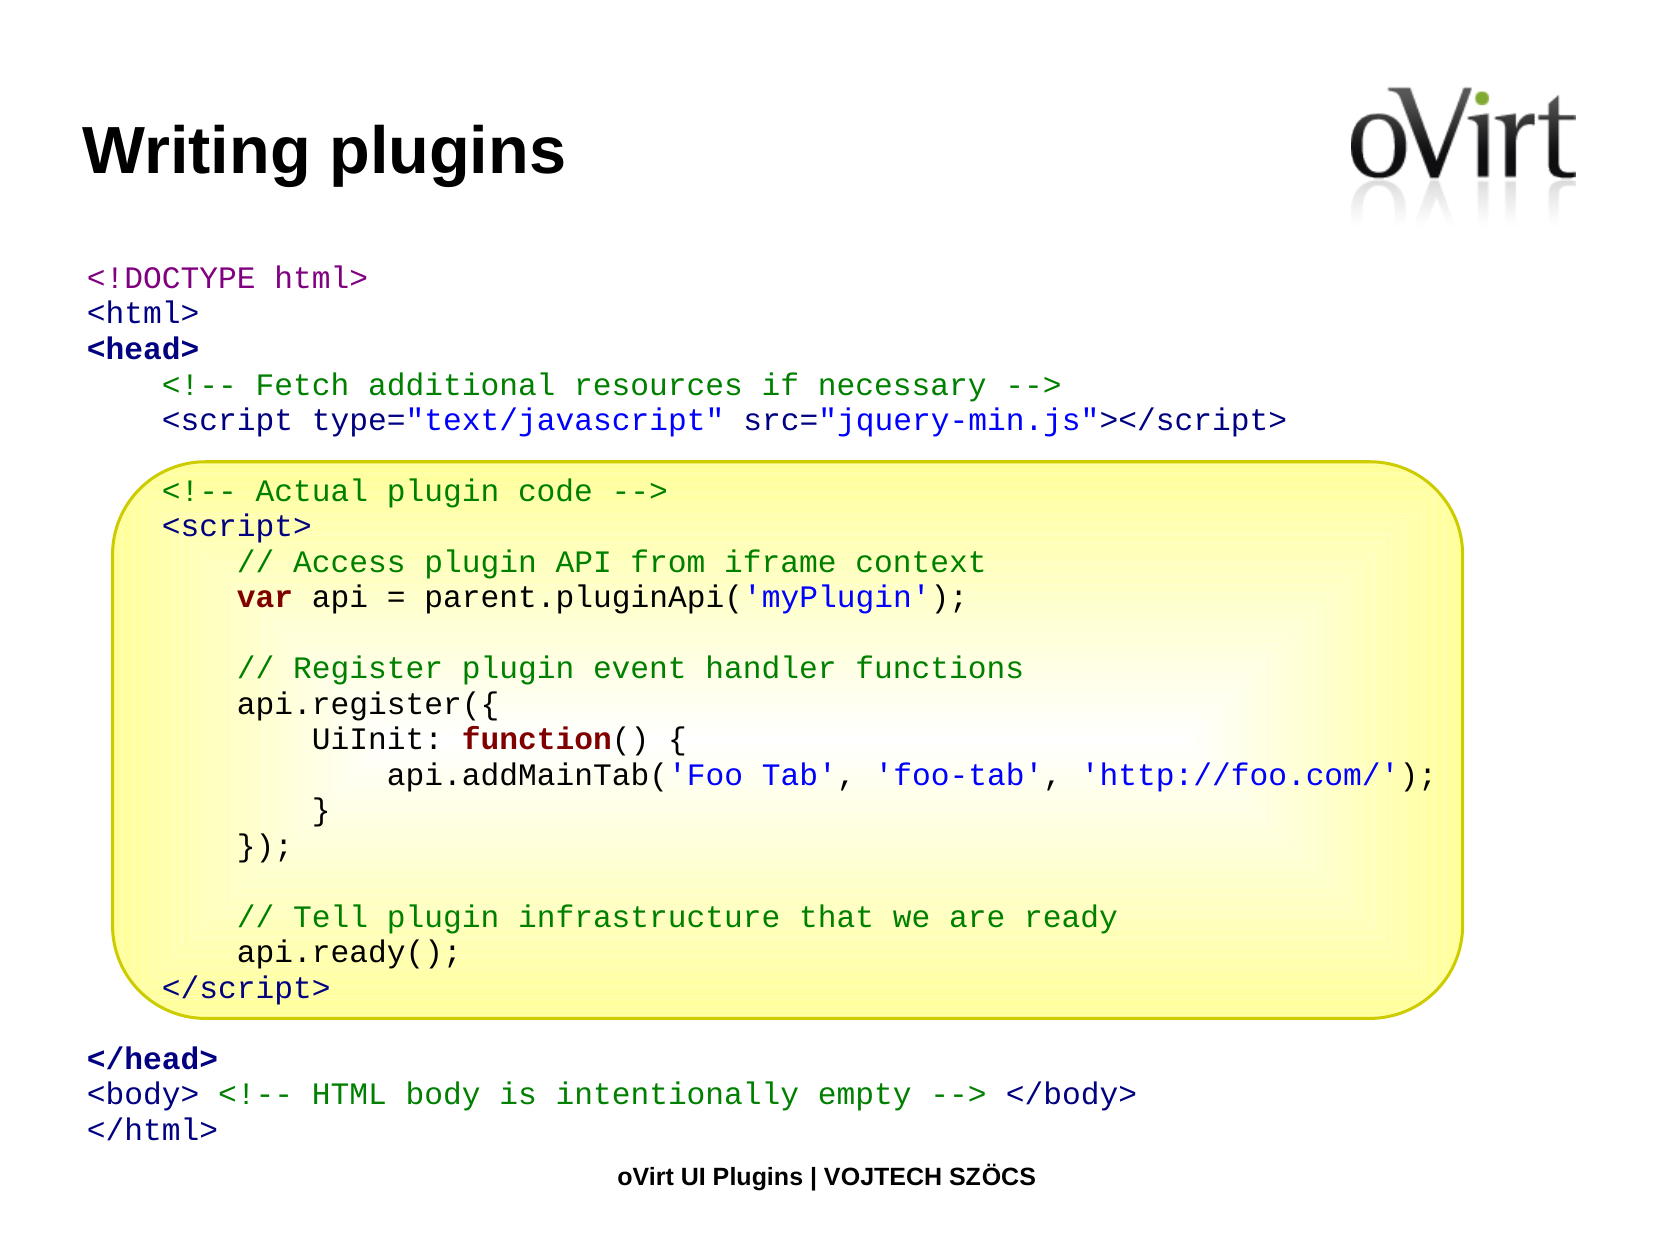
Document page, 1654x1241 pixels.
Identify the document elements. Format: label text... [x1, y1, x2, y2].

picture [1351, 79, 1576, 228]
list <!DOCTYPE html> <html> <head> <!-- Fetch additional resources if necessary --> <script type="text/javascript" src="jquery-min.js"></script> <!-- Actual plugin code --> <script> // Access plugin API from iframe context var api = parent.pluginApi('myPlugin'); // Register plugin event handler functions api.register({ UiInit: function() { api.addMainTab('Foo Tab', 'foo-tab', 'http://foo.com/'); } }); // Tell plugin infrastructure that we are ready api.ready(); </script> </head> <body> <!-- HTML body is intentionally empty --> </body> </html> [86, 262, 1576, 1150]
title Writing plugins [82, 37, 1303, 226]
